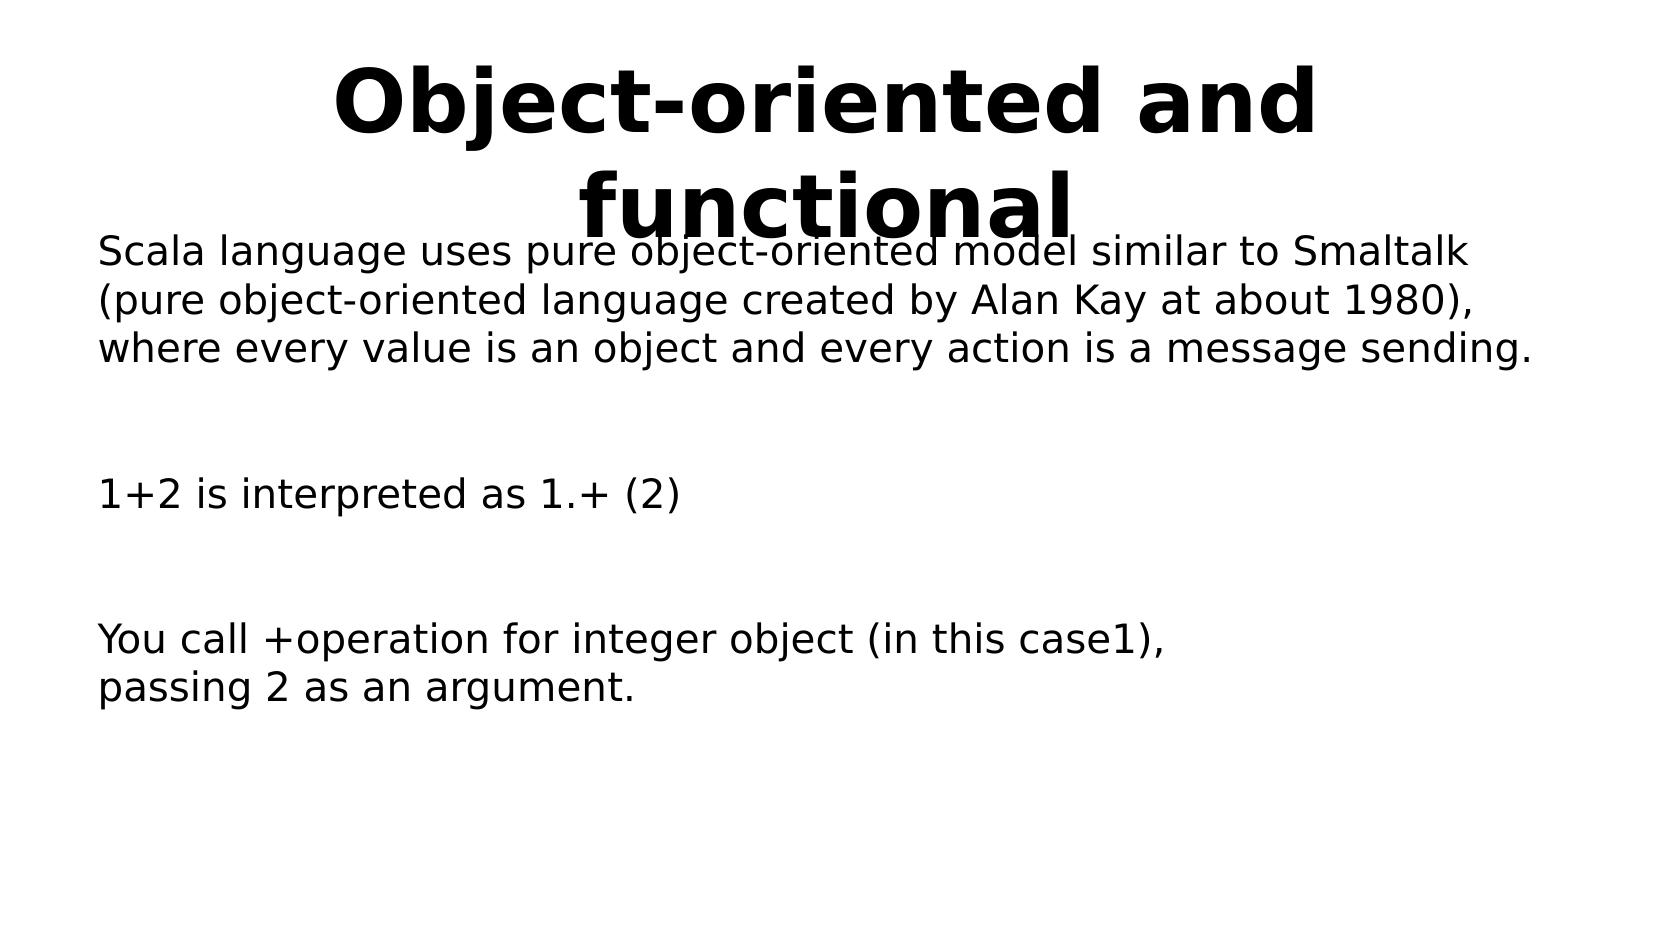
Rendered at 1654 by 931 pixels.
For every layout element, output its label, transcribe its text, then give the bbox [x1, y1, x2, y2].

list Scala language uses pure object-oriented model similar to Smaltalk (pure object-oriented language created by Alan Kay at about 1980), where every value is an object and every action is a message sending. 1+2 is interpreted as 1.+ (2) You call +operation for integer object (in this case1), passing 2 as an argument. [82, 217, 1571, 758]
title Object-oriented and functional [82, 37, 1571, 147]
